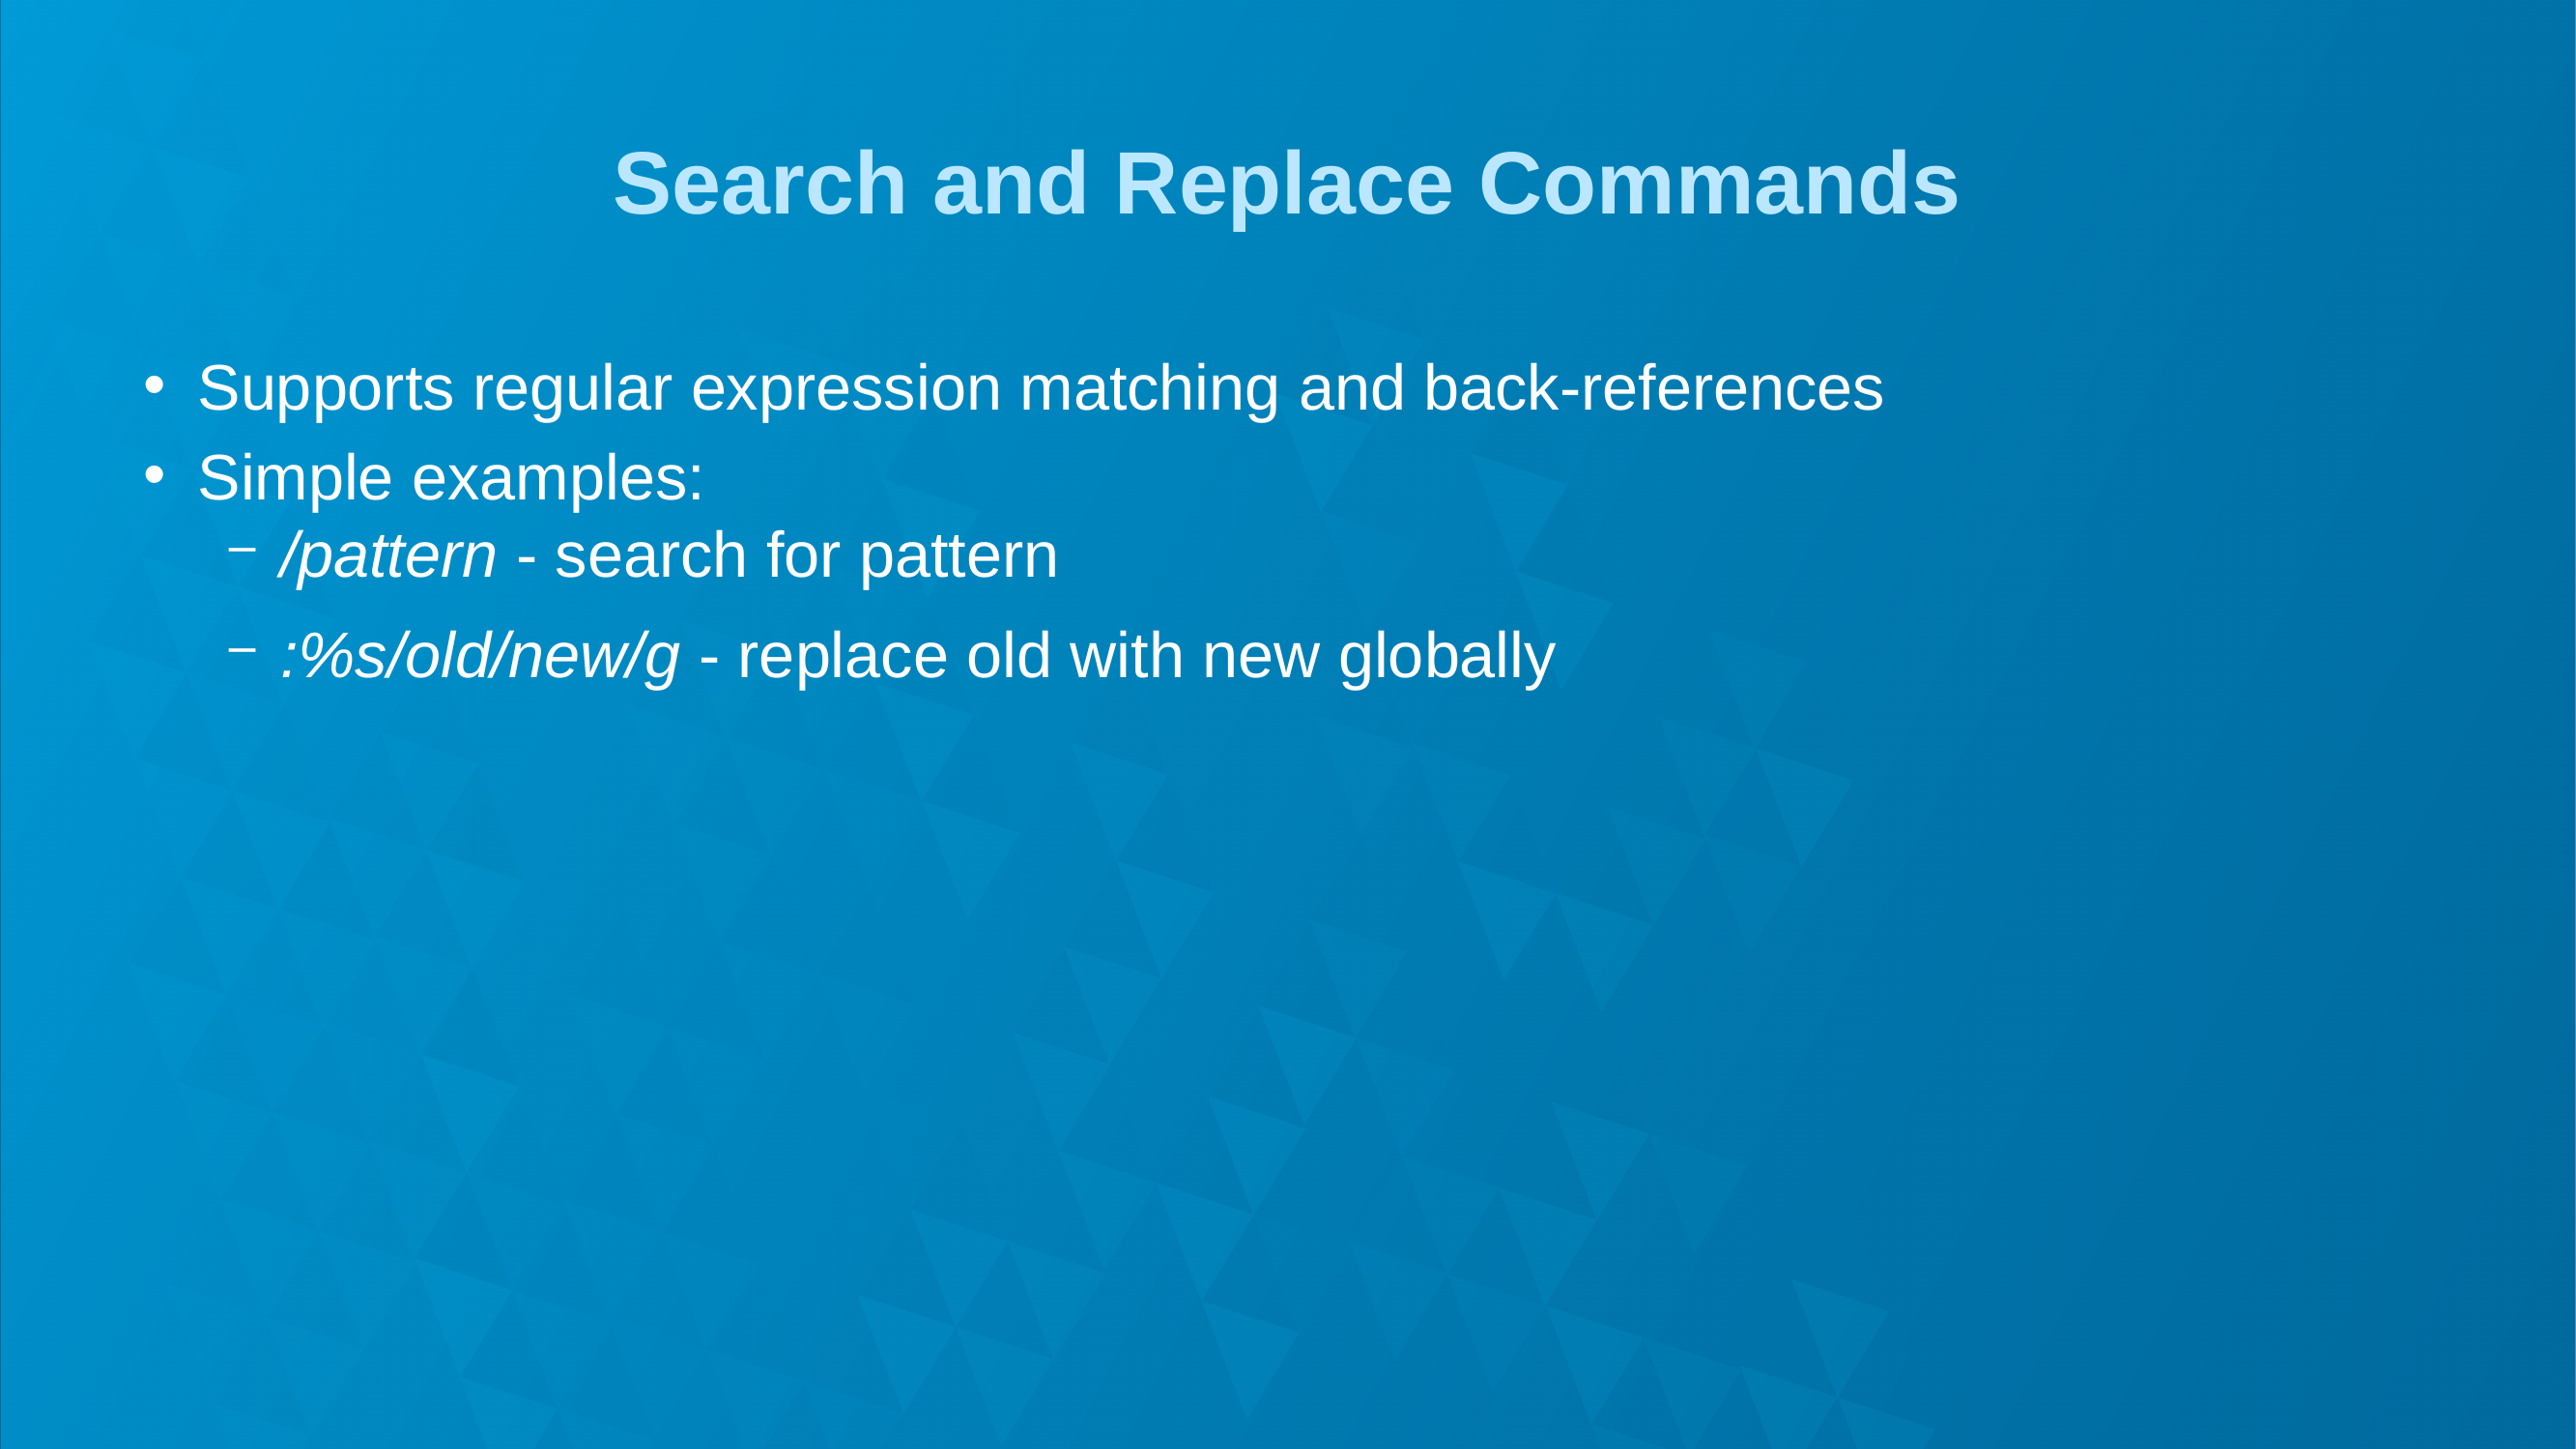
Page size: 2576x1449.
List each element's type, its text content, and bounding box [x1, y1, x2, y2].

list Supports regular expression matching and back-references Simple examples: /pattern - search for pattern :%s/old/new/g - replace old with new globally [129, 338, 2447, 1294]
title Search and Replace Commands [129, 58, 2447, 300]
